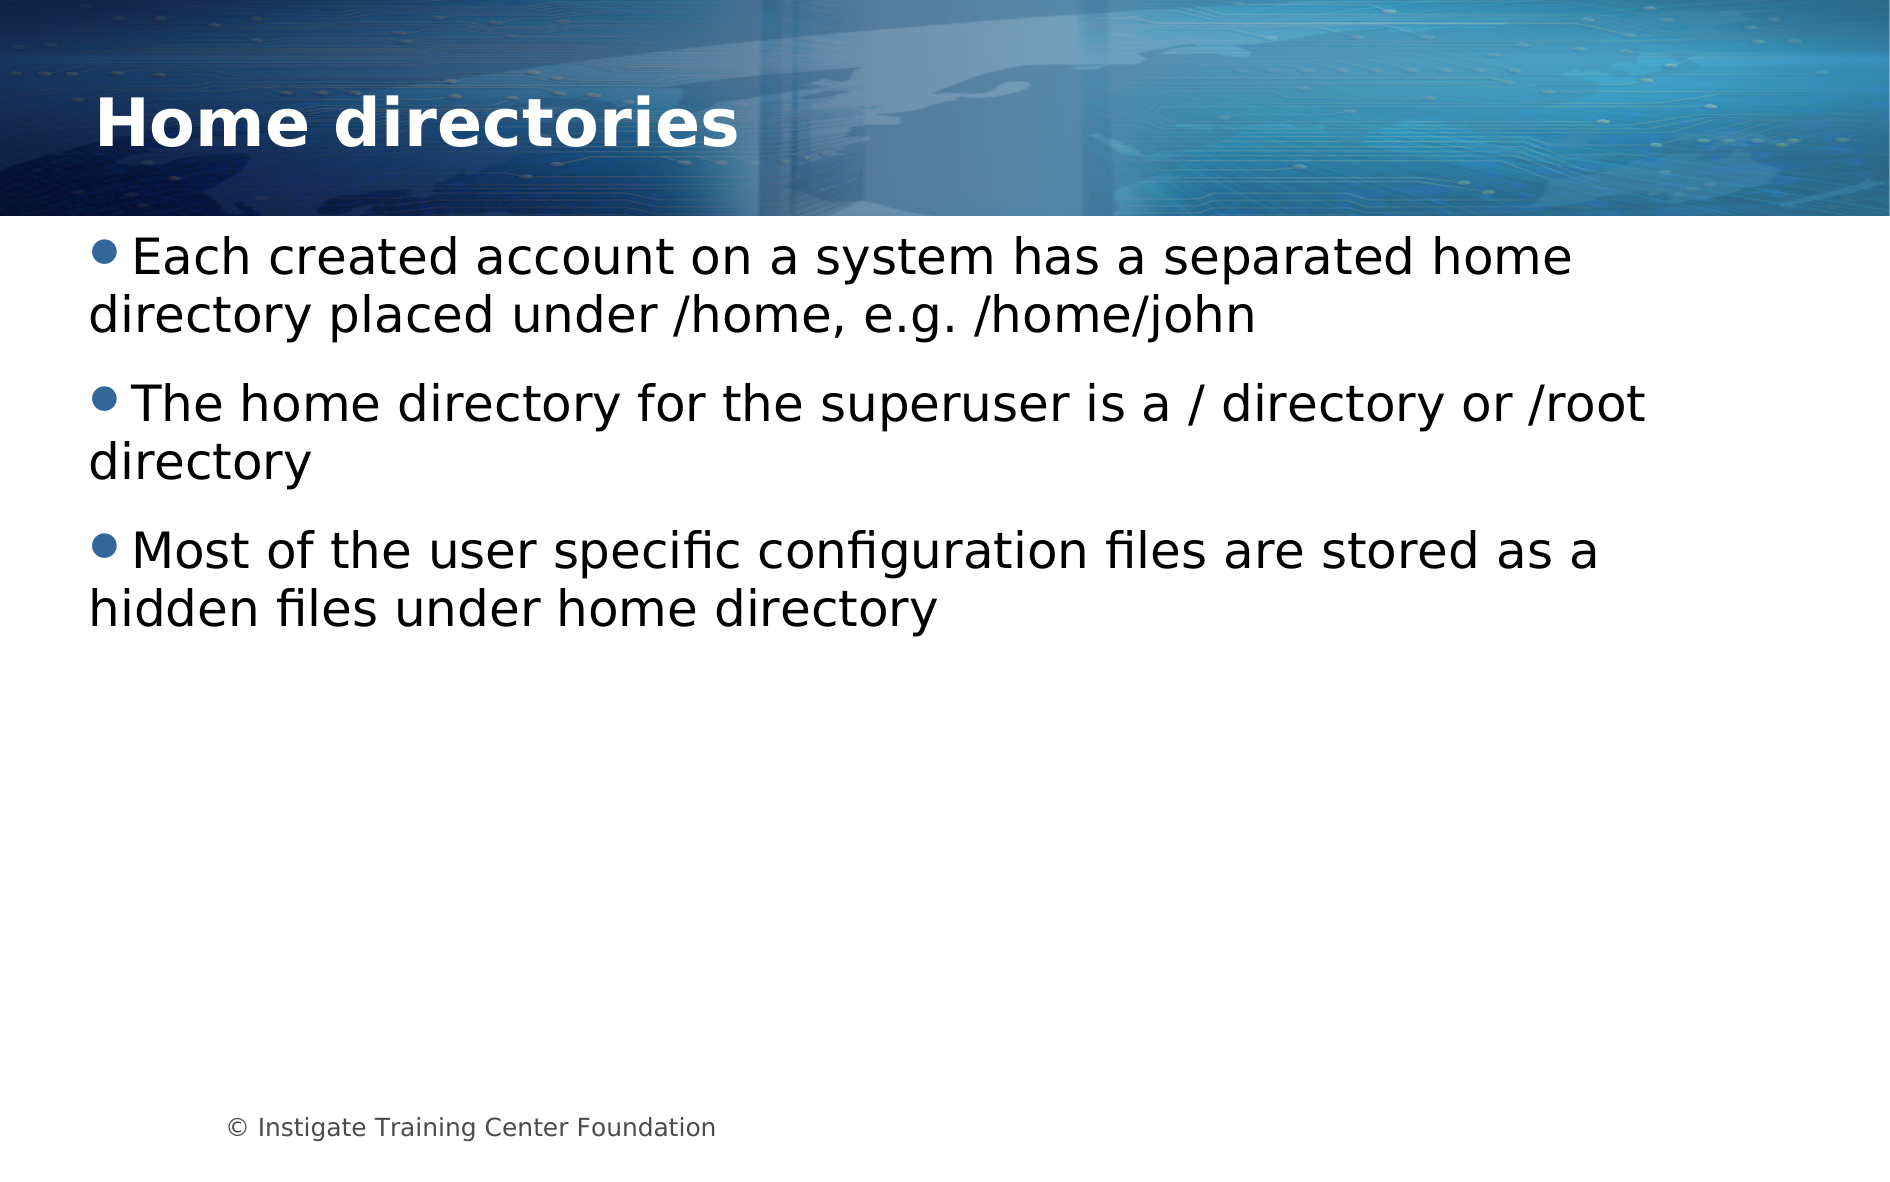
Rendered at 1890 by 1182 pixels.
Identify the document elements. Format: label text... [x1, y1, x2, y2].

list Each created account on a system has a separated home directory placed under /home, e.g. /home/john The home directory for the superuser is a / directory or /root directory Most of the user specific configuration files are stored as a hidden files under home directory [88, 228, 1788, 914]
picture [0, 0, 1890, 216]
title Home directories [94, 47, 1793, 217]
